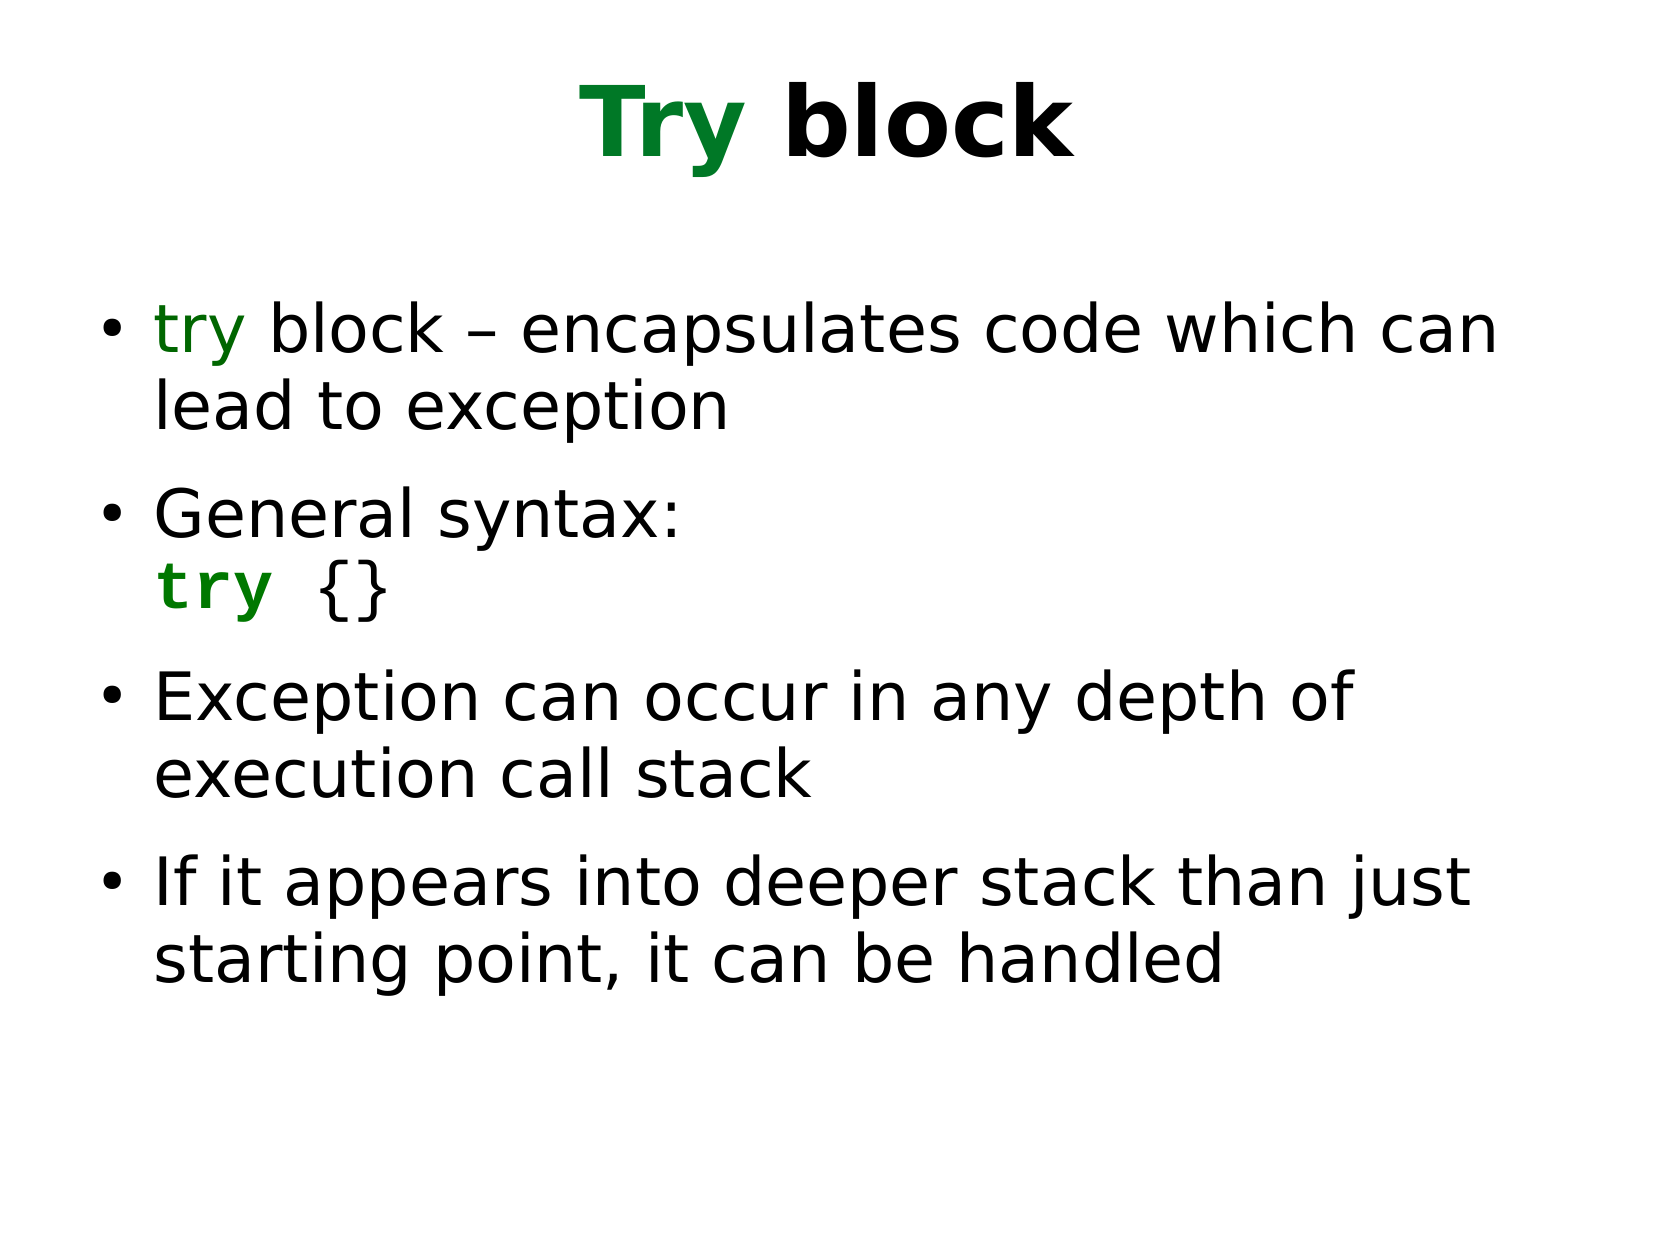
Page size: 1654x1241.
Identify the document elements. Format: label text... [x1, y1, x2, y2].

title Try block [82, 49, 1571, 196]
list try block – encapsulates code which can lead to exception General syntax: try {} Exception can occur in any depth of execution call stack If it appears into deeper stack than just starting point, it can be handled [82, 290, 1538, 1010]
